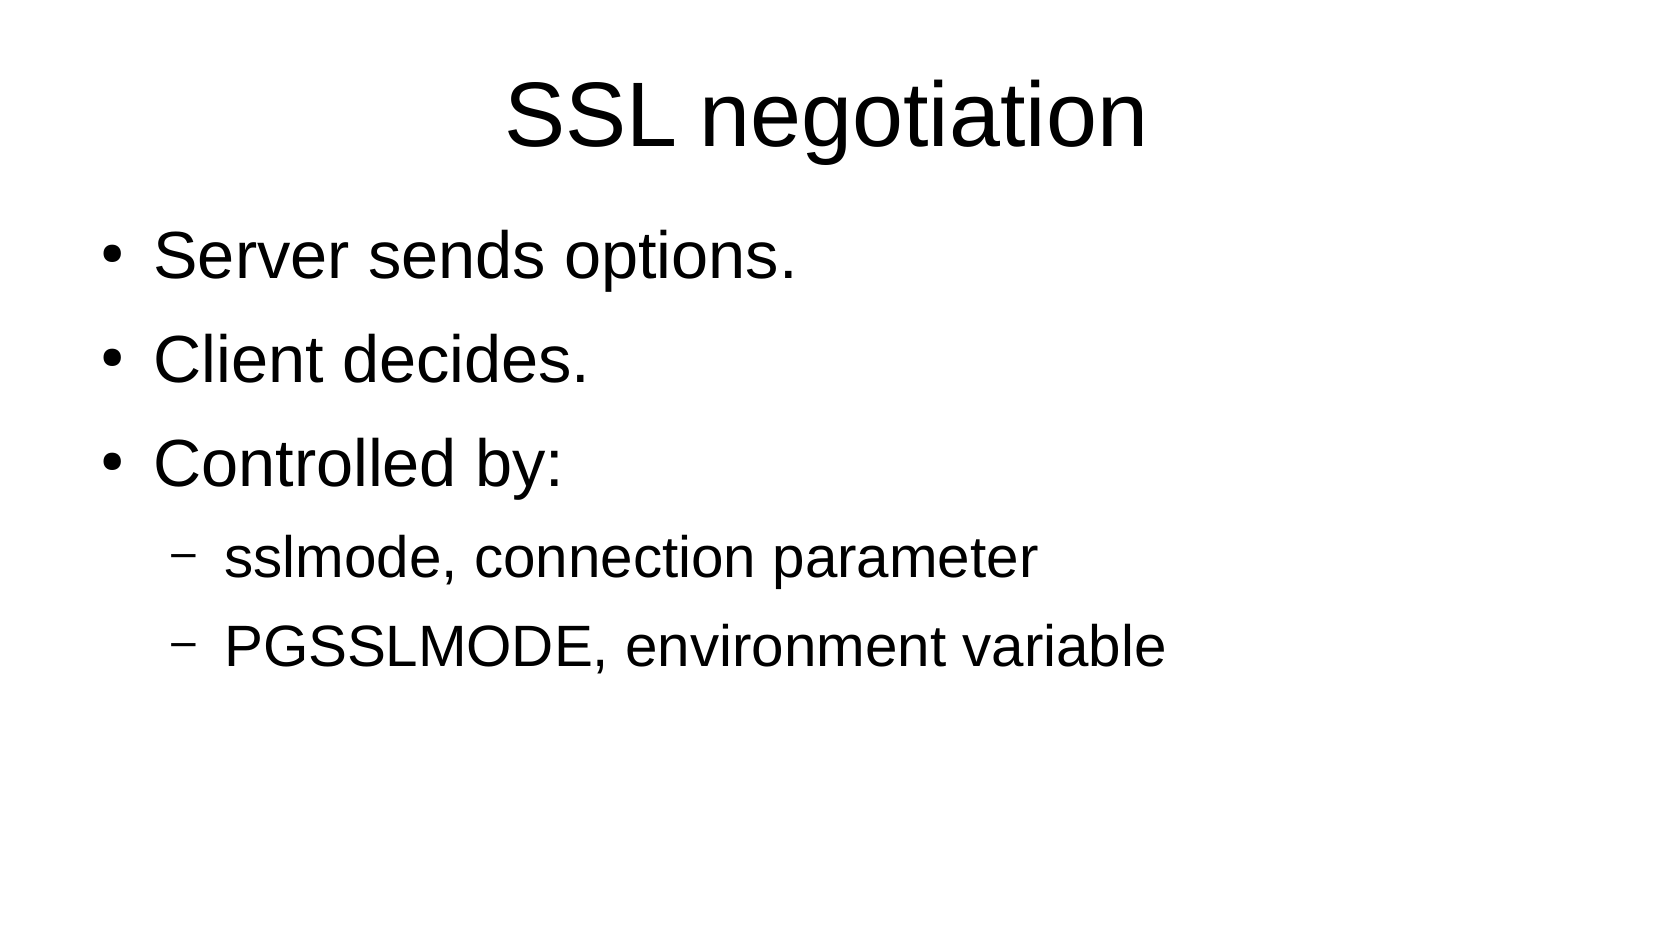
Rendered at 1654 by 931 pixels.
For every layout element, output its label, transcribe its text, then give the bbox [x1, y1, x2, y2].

title SSL negotiation [82, 37, 1571, 193]
list Server sends options. Client decides. Controlled by: sslmode, connection parameter PGSSLMODE, environment variable [82, 217, 1571, 758]
